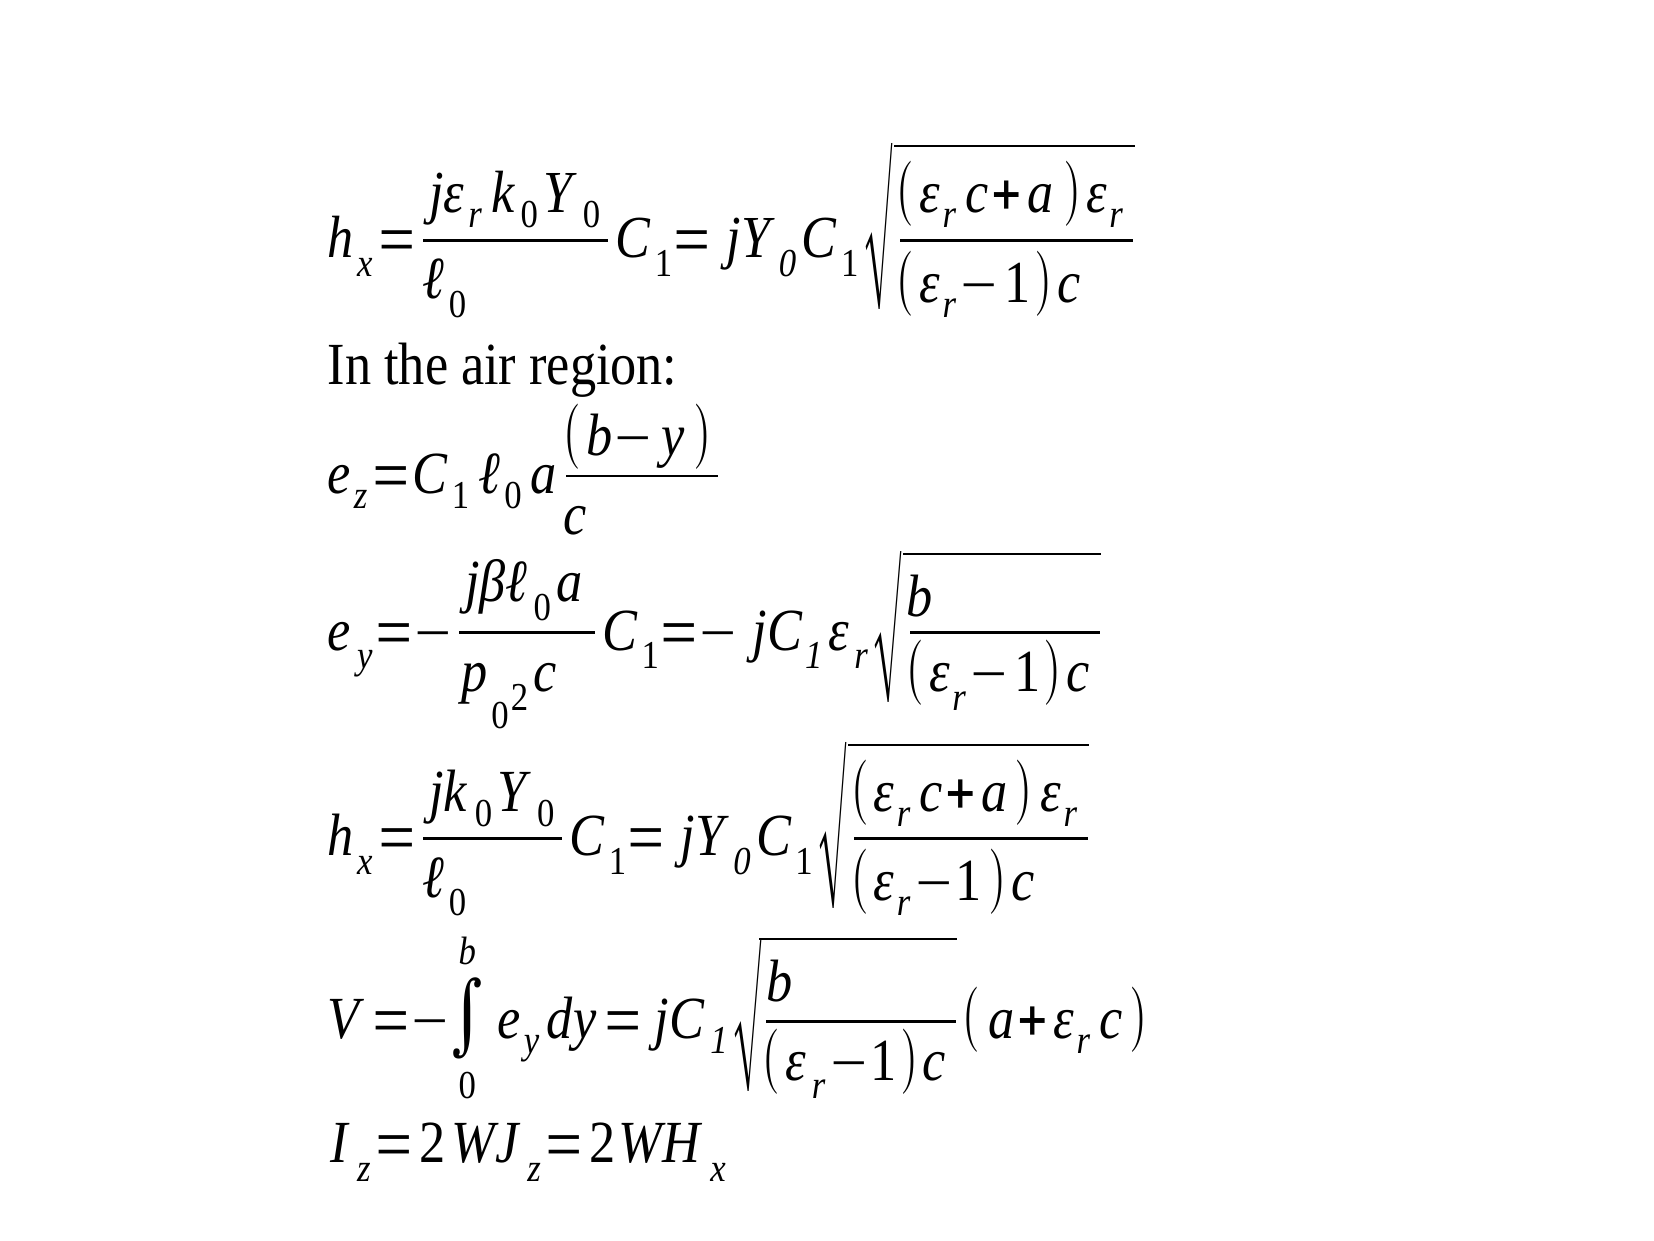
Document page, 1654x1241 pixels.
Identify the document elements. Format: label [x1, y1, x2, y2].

chart [314, 141, 1169, 1241]
